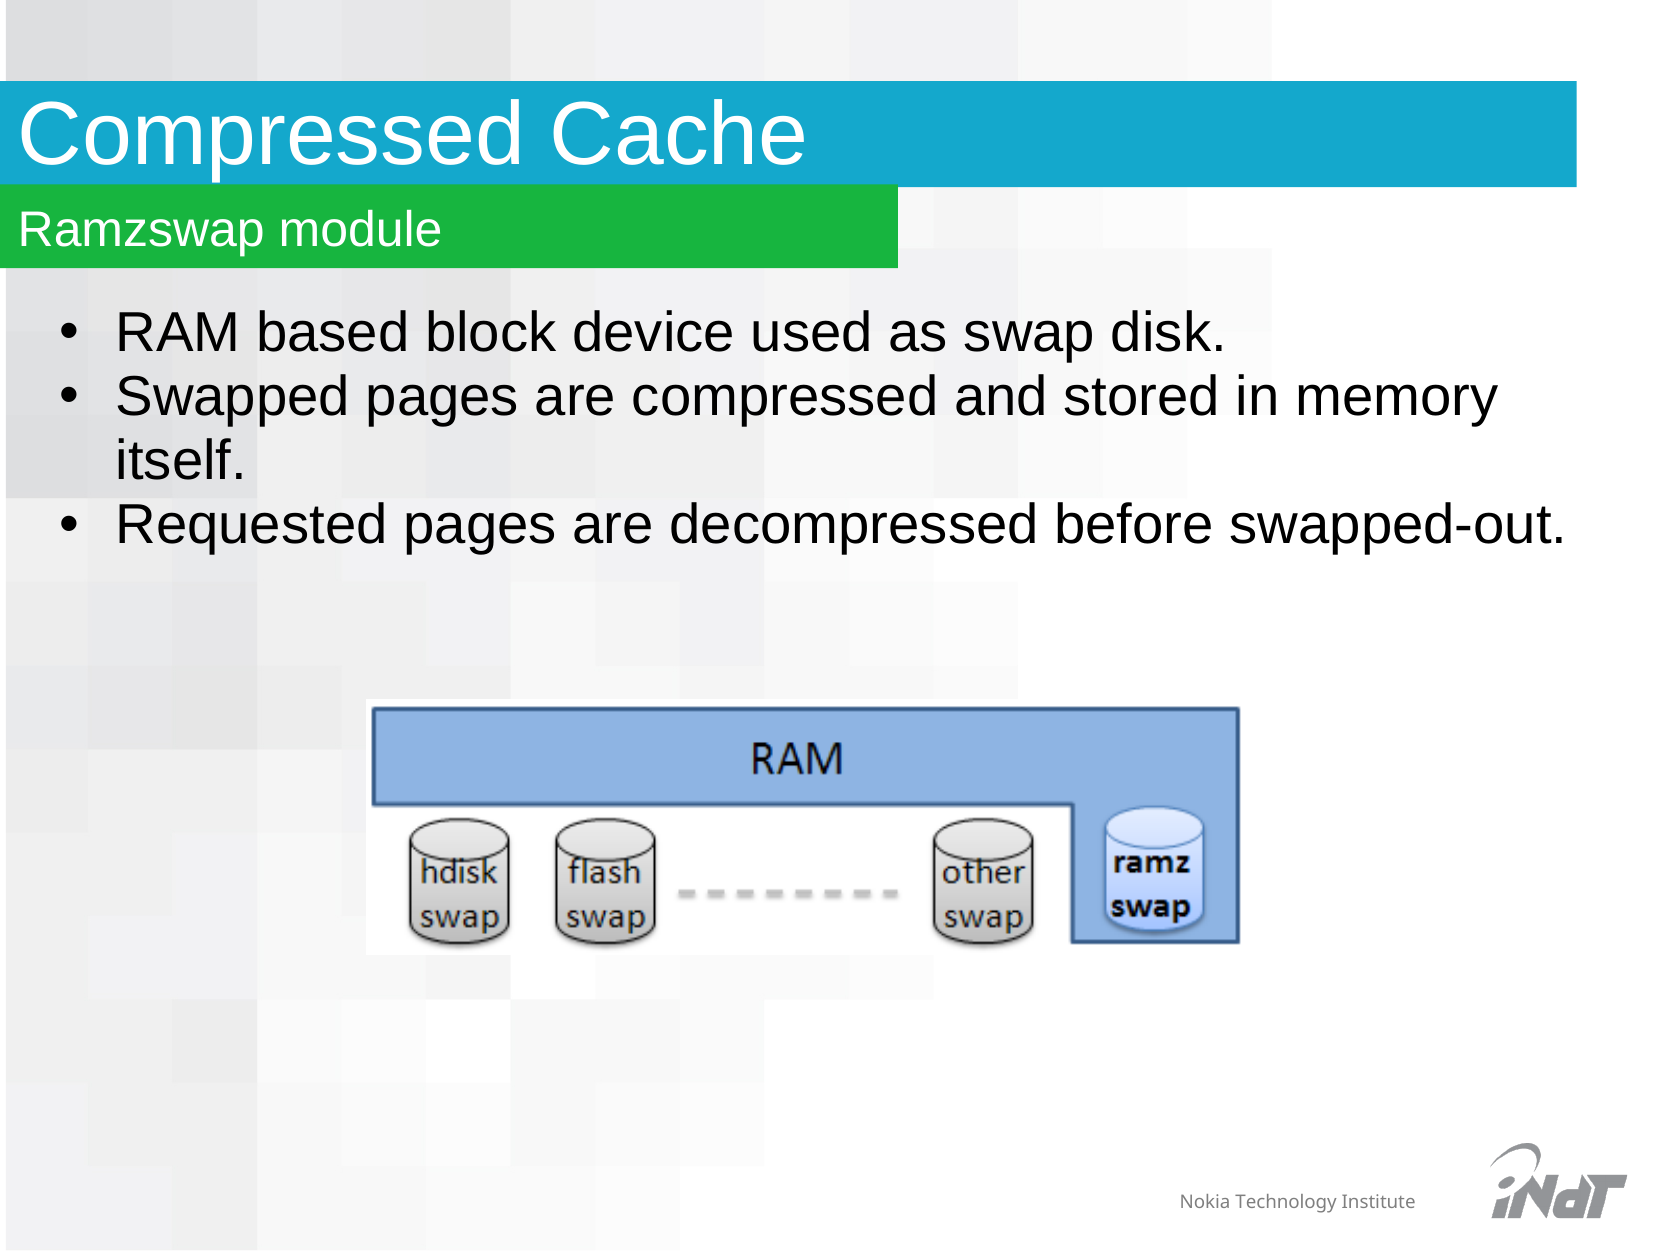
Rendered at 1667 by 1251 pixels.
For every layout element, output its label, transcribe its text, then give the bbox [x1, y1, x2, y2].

text_box Ramzswap module [0, 184, 898, 269]
picture [5, 0, 1667, 1251]
list RAM based block device used as swap disk. Swapped pages are compressed and stored in memory itself. Requested pages are decompressed before swapped-out. [40, 300, 1627, 1201]
title Compressed Cache [0, 81, 1577, 188]
